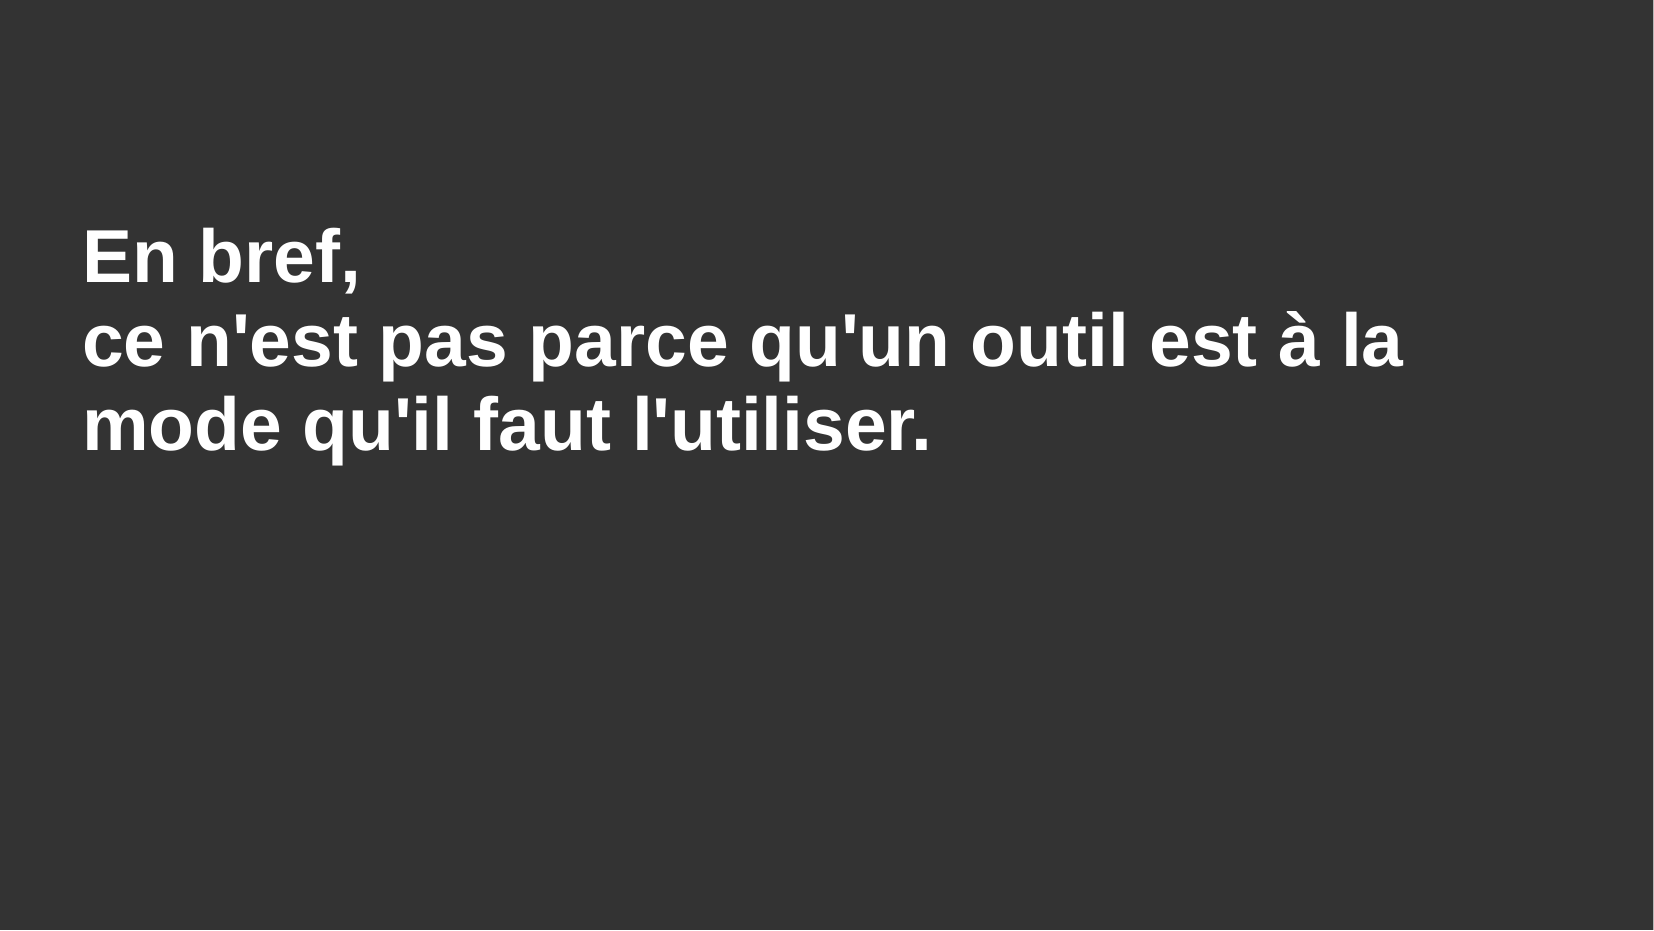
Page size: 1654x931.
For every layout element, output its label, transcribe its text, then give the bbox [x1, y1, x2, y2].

title En bref, ce n'est pas parce qu'un outil est à la mode qu'il faut l'utiliser. [82, 214, 1571, 467]
